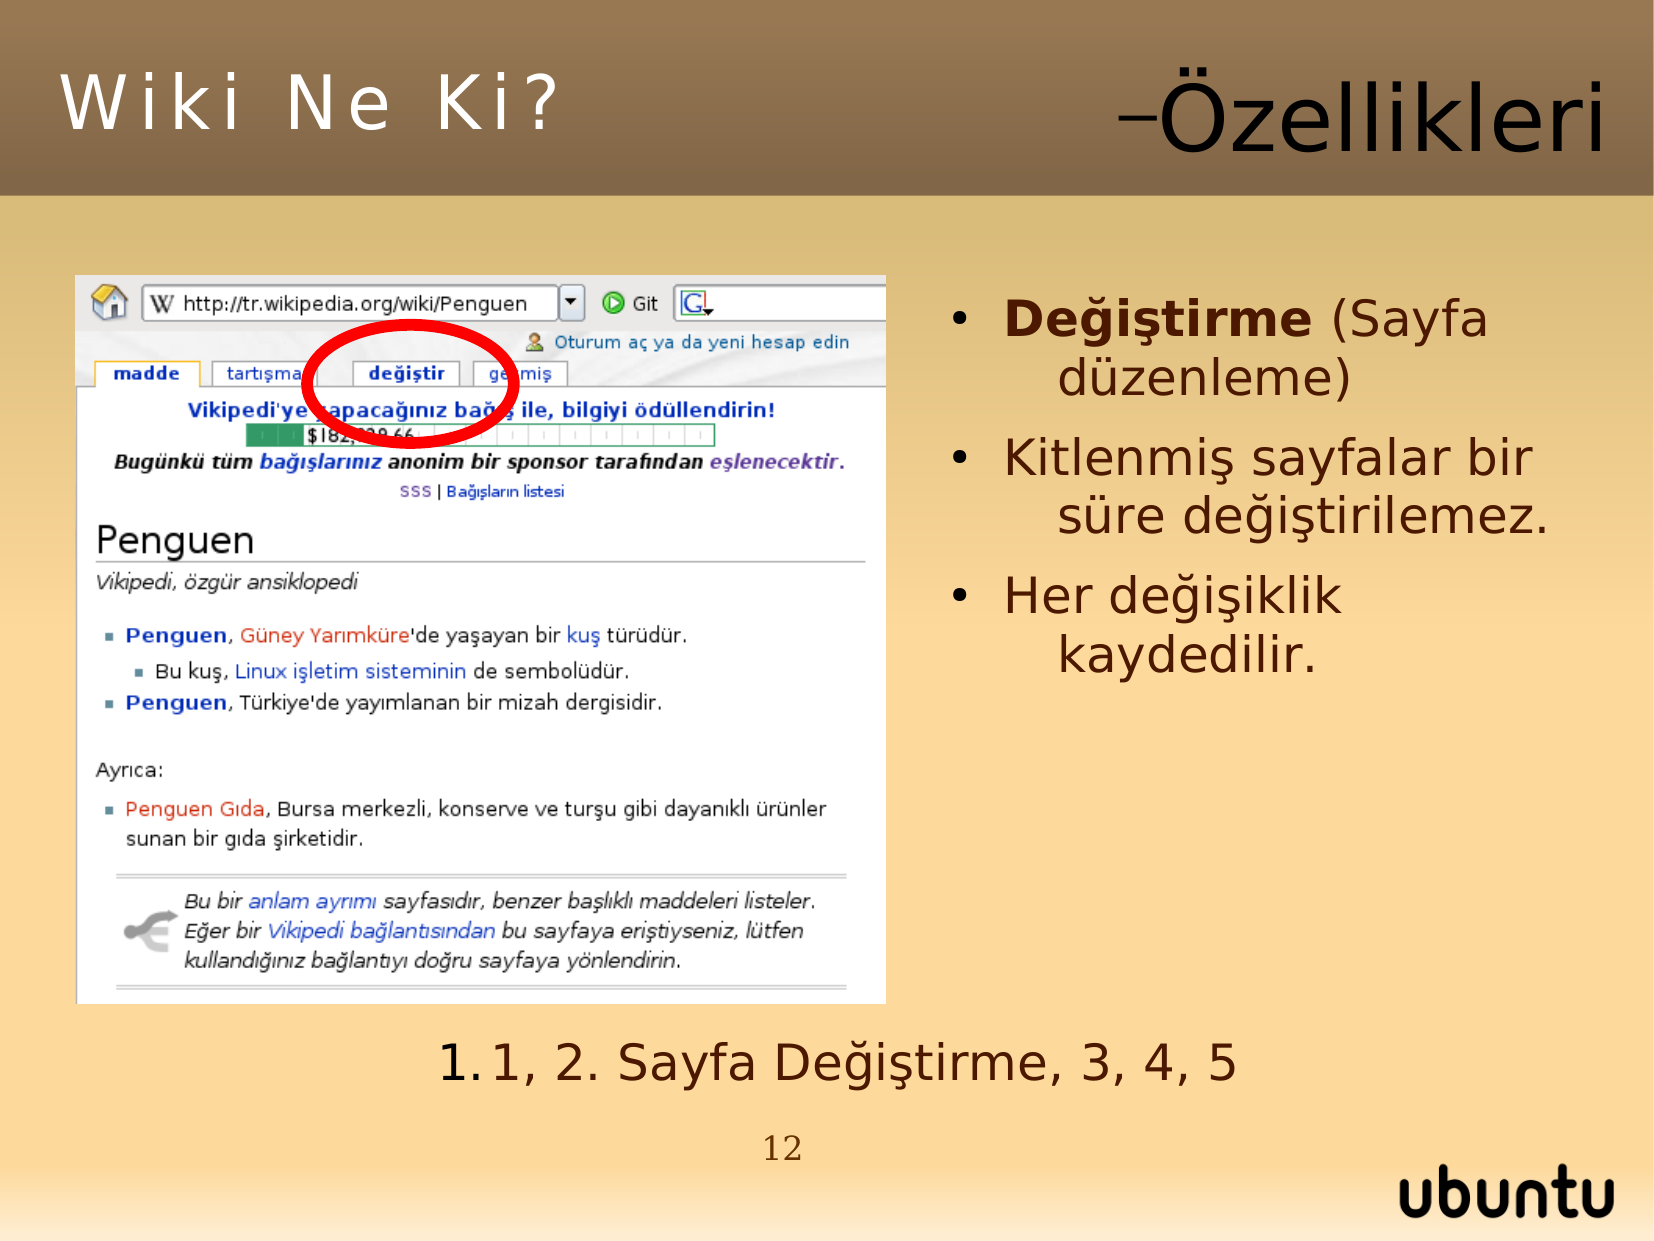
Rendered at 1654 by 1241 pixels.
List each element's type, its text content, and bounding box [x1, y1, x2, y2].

list Değiştirme (Sayfa düzenleme) Kitlenmiş sayfalar bir süre değiştirilemez. Her değişiklik kaydedilir. [915, 290, 1571, 684]
title Wiki Ne Ki? [59, 29, 1595, 178]
text_box Özellikleri [1092, 59, 1625, 182]
list 1, 2. Sayfa Değiştirme, 3, 4, 5 [76, 1033, 1565, 1168]
picture [0, 0, 1654, 1241]
